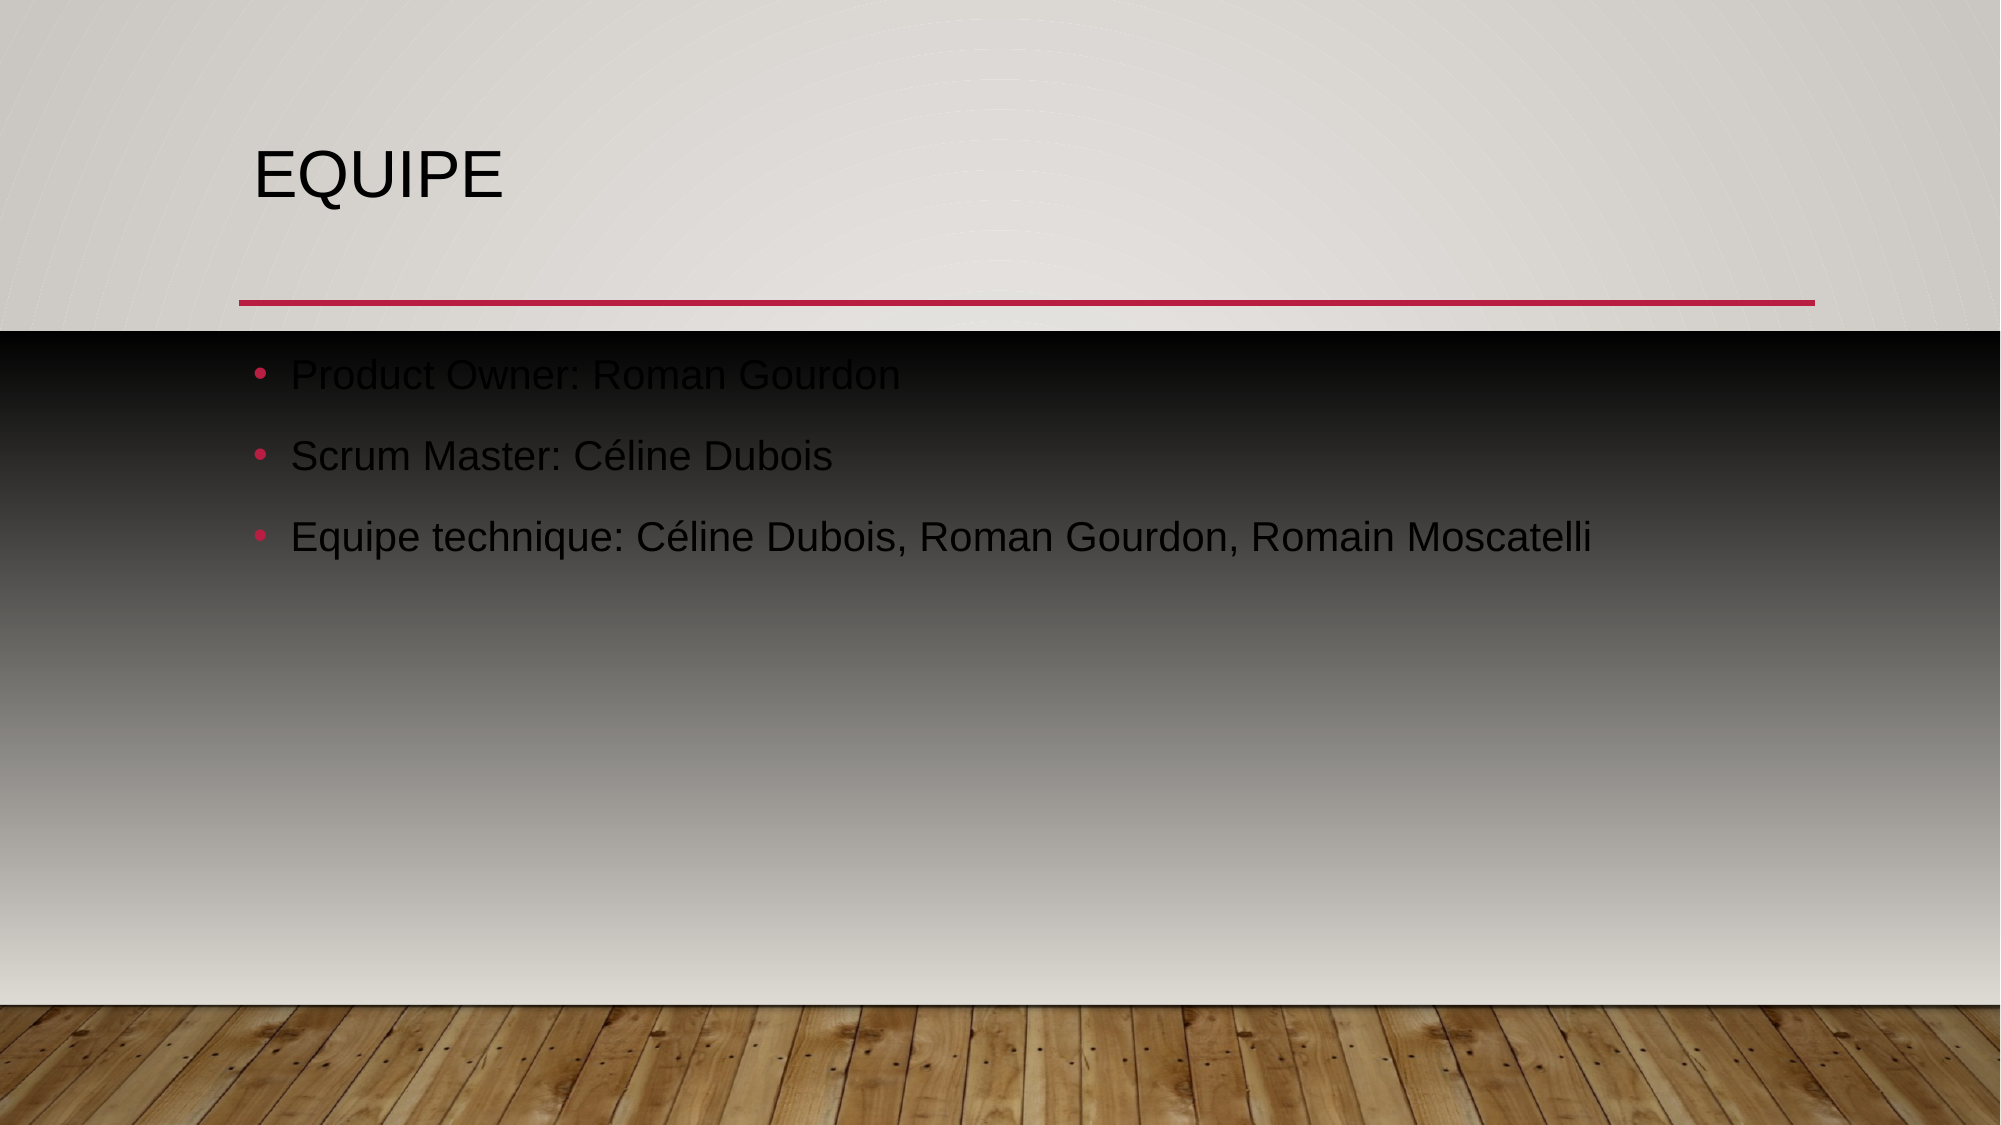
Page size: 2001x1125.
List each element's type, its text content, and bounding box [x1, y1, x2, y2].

title EQUIPE [238, 131, 1814, 305]
list Product Owner: Roman Gourdon Scrum Master: Céline Dubois Equipe technique: Céline Dubois, Roman Gourdon, Romain Moscatelli [238, 330, 1814, 897]
